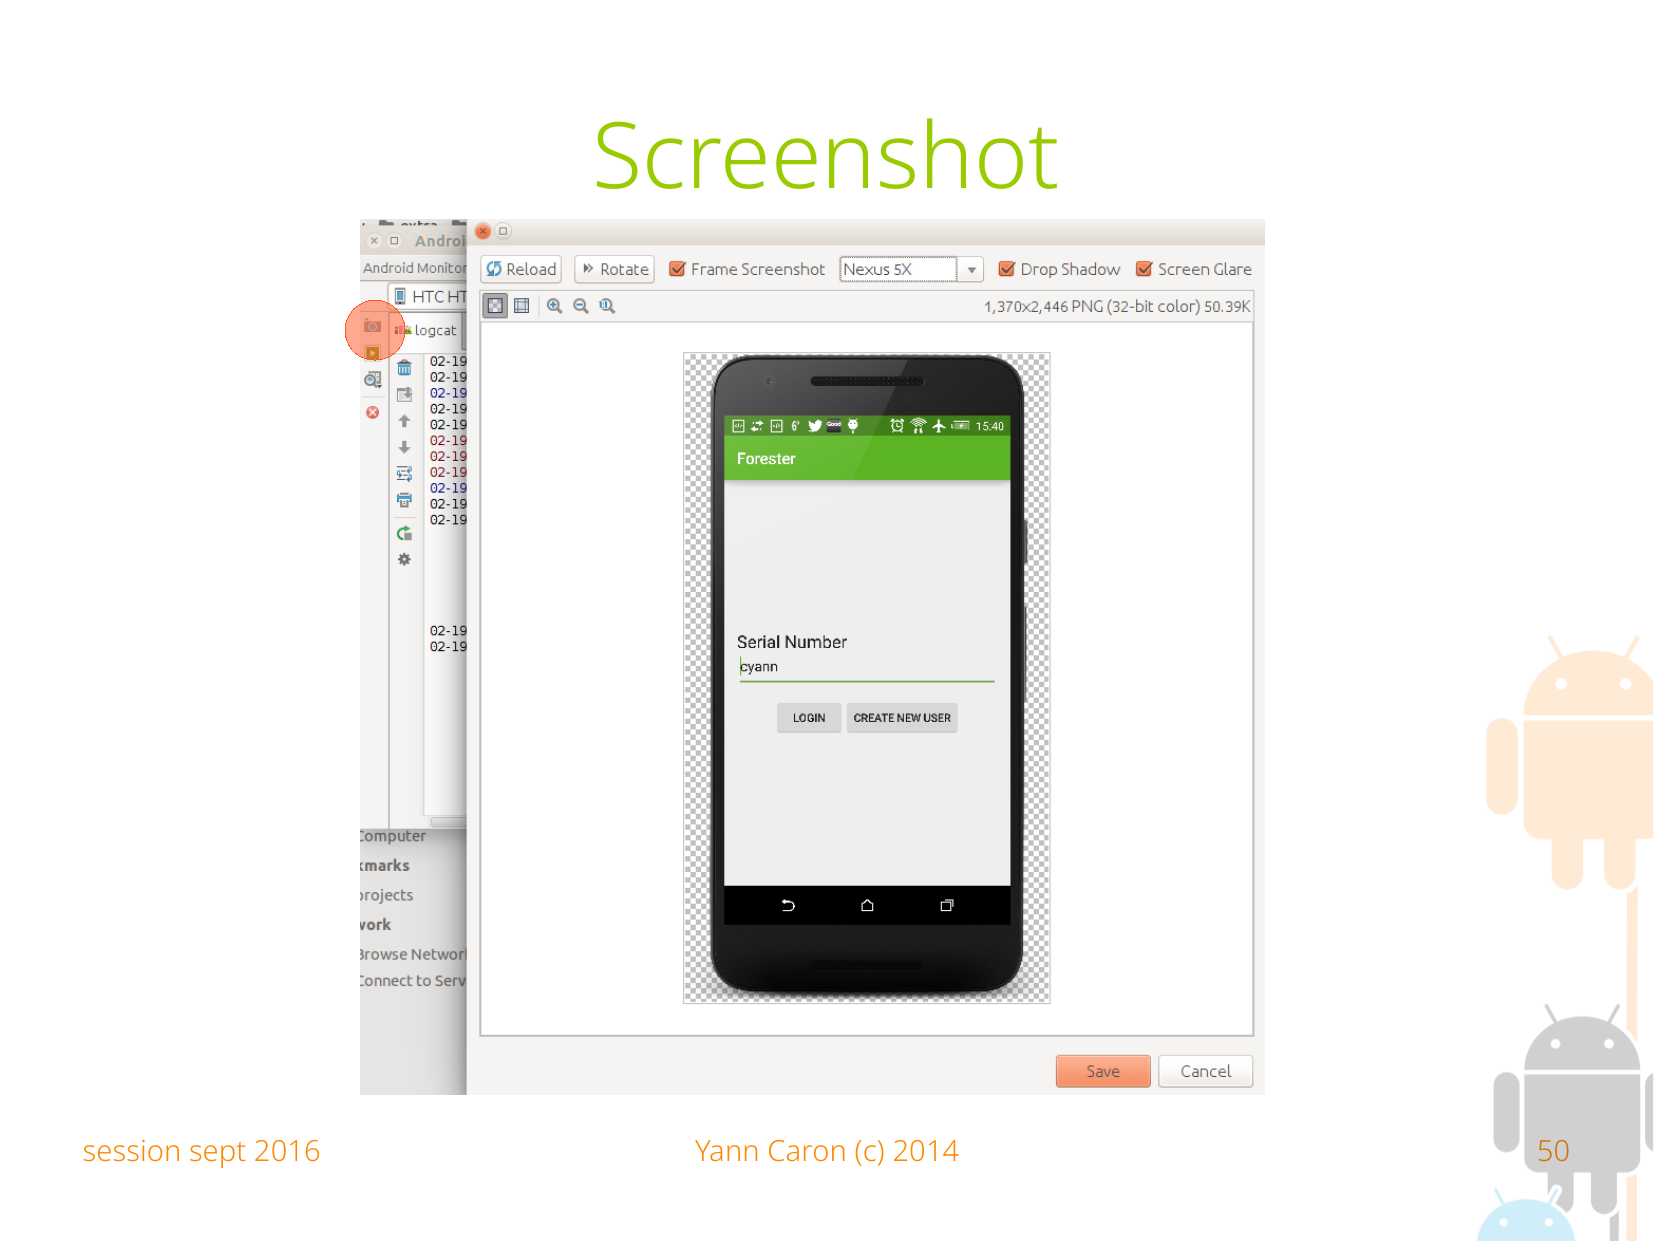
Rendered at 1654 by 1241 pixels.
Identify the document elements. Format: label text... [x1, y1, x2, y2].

text_box [345, 300, 406, 361]
picture [240, 219, 1654, 1241]
title Screenshot [82, 49, 1571, 257]
